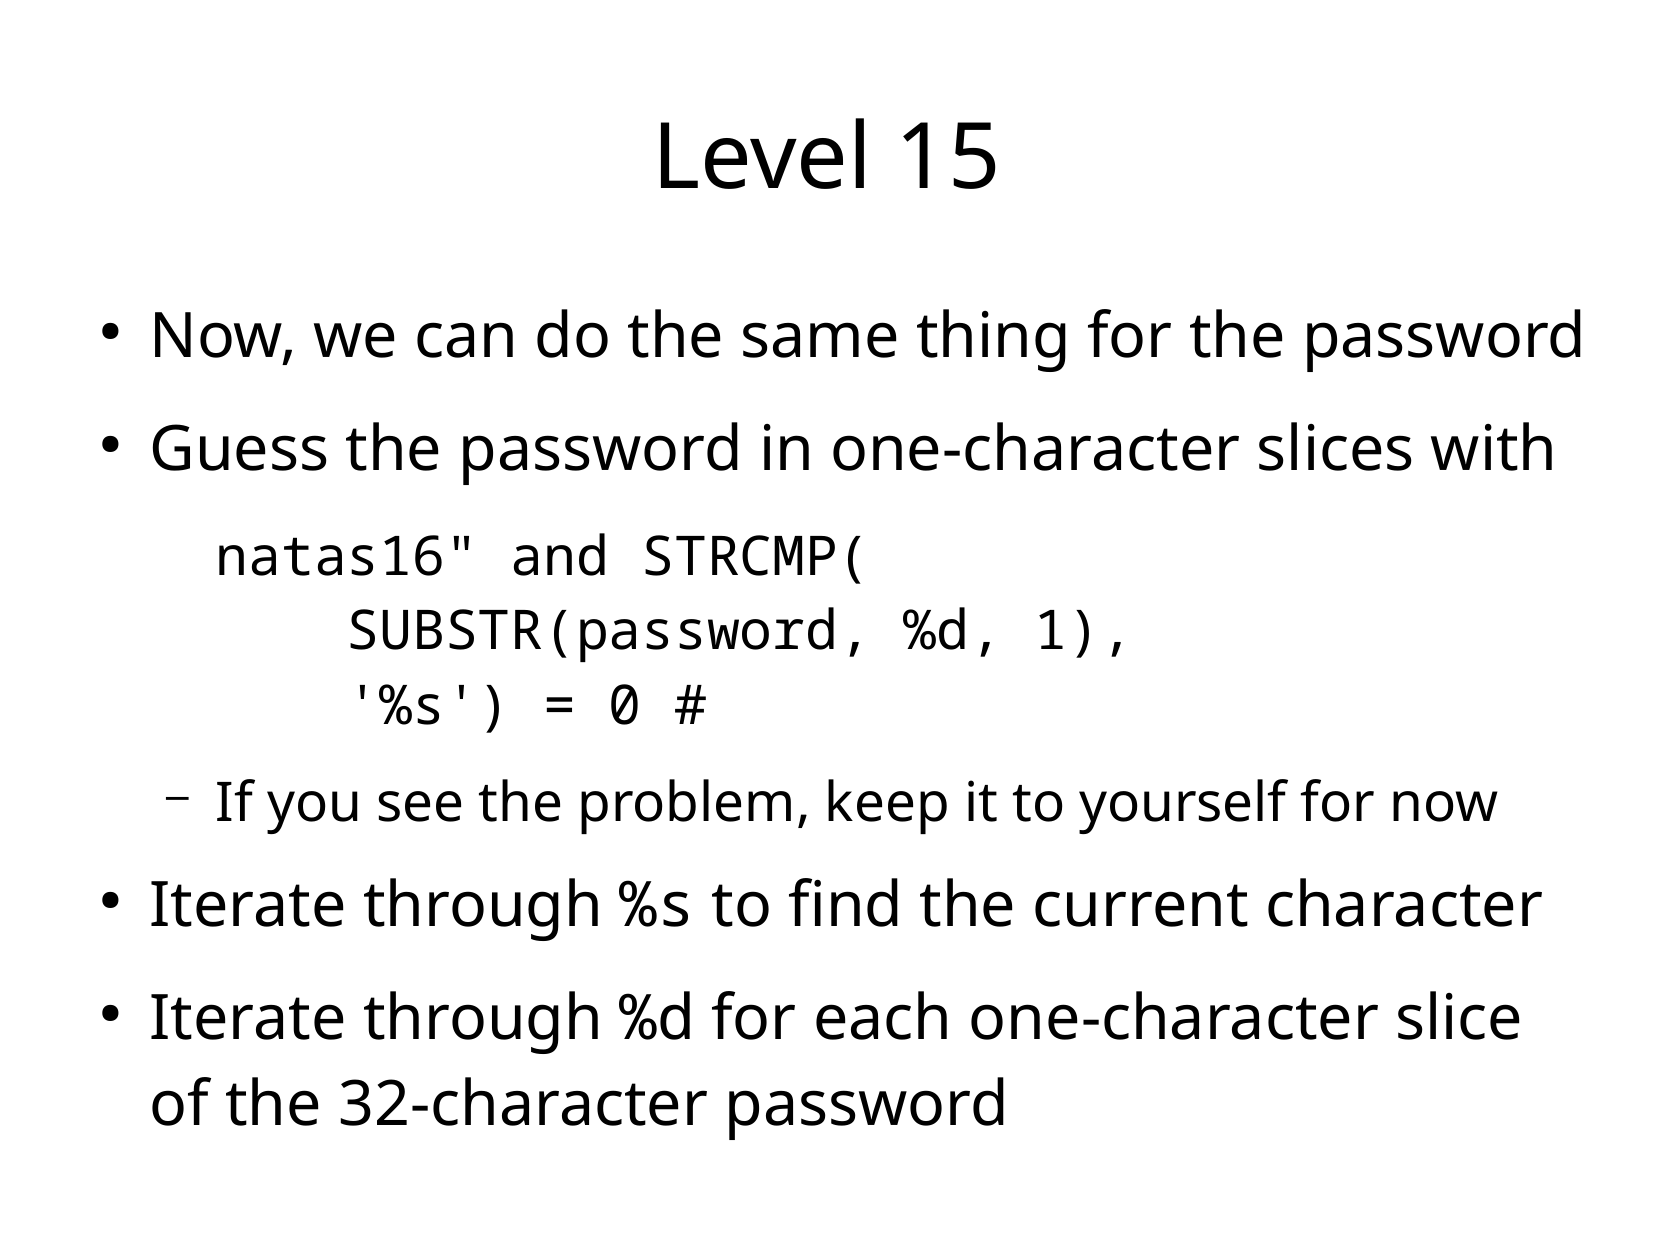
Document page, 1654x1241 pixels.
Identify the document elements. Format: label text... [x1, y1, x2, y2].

list Now, we can do the same thing for the password Guess the password in one-character slices with natas16" and STRCMP( SUBSTR(password, %d, 1), '%s') = 0 # If you see the problem, keep it to yourself for now Iterate through %s to find the current character Iterate through %d for each one-character slice of the 32-character password [82, 290, 1595, 1182]
title Level 15 [82, 49, 1571, 257]
